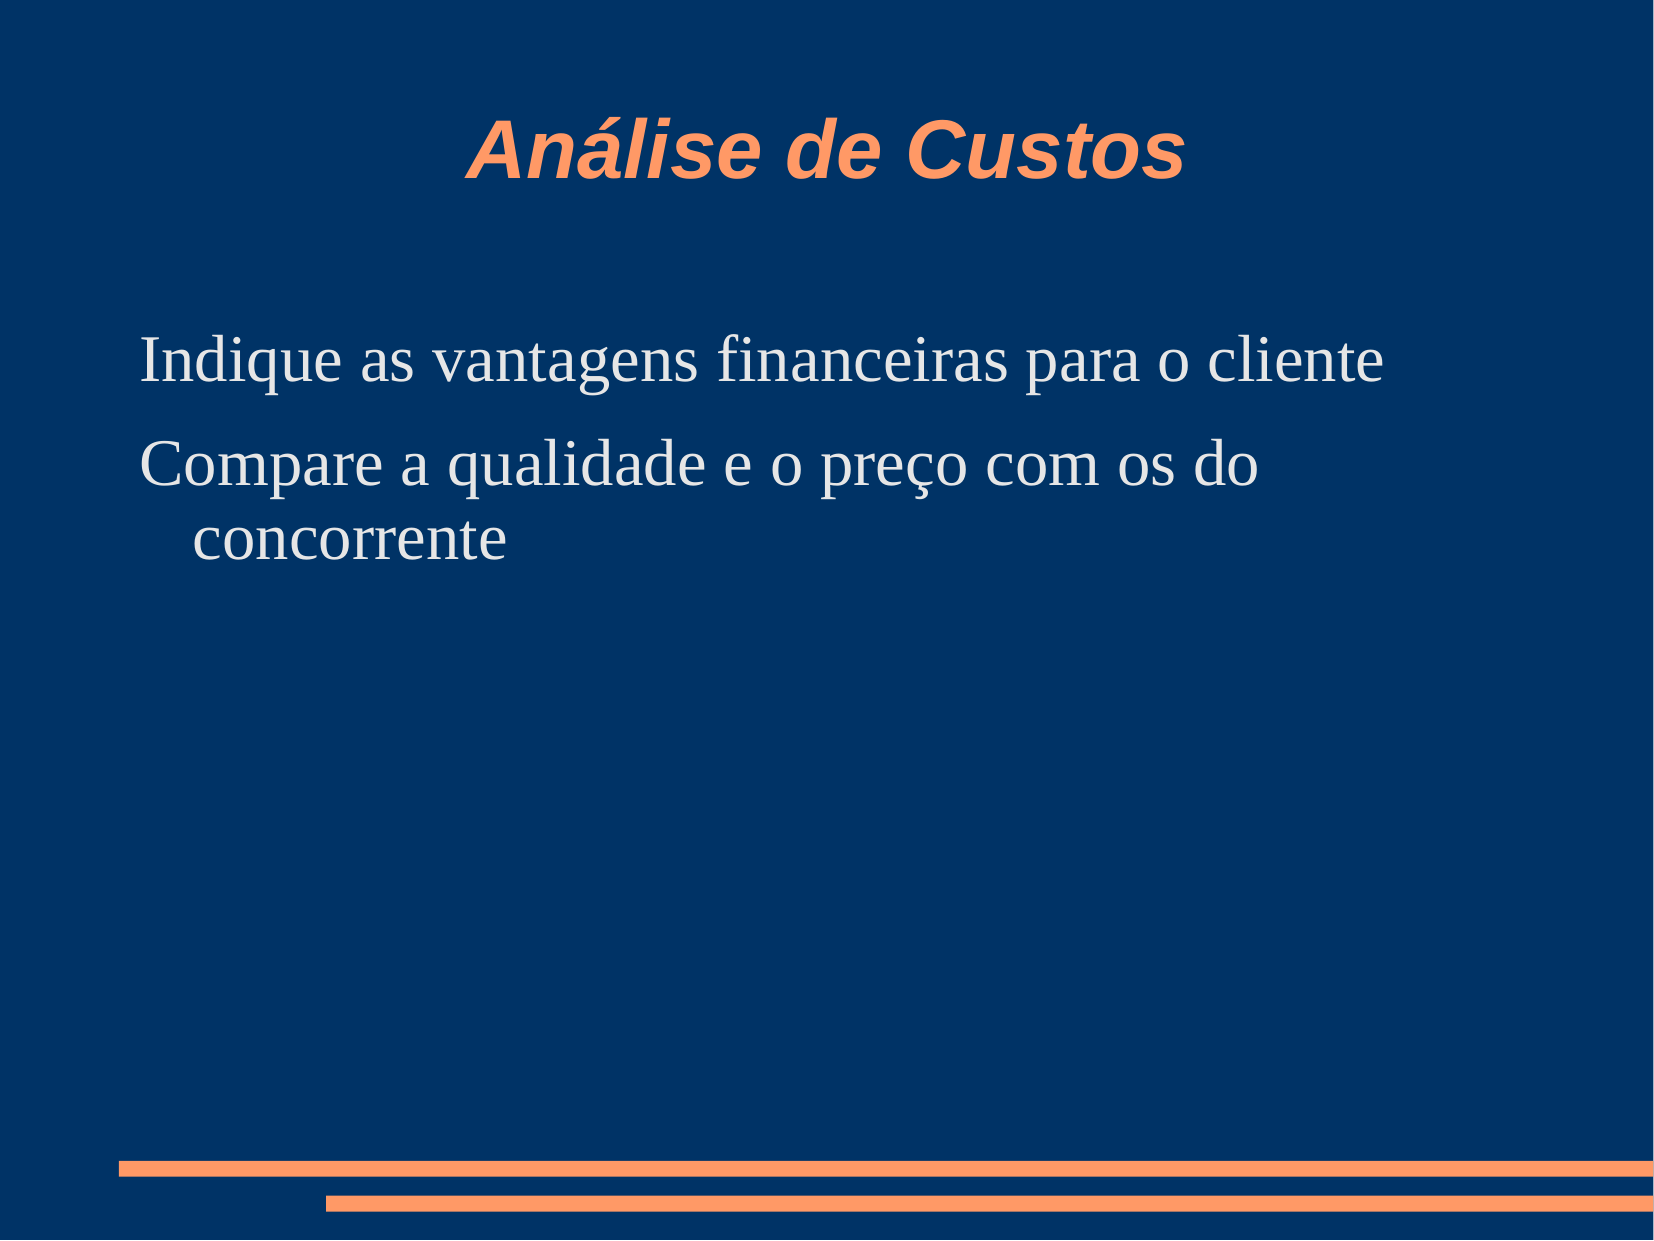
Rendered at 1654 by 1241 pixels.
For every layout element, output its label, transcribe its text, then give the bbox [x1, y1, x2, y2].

list Indique as vantagens financeiras para o cliente Compare a qualidade e o preço com os do concorrente [121, 322, 1561, 1132]
title Análise de Custos [121, 46, 1534, 254]
